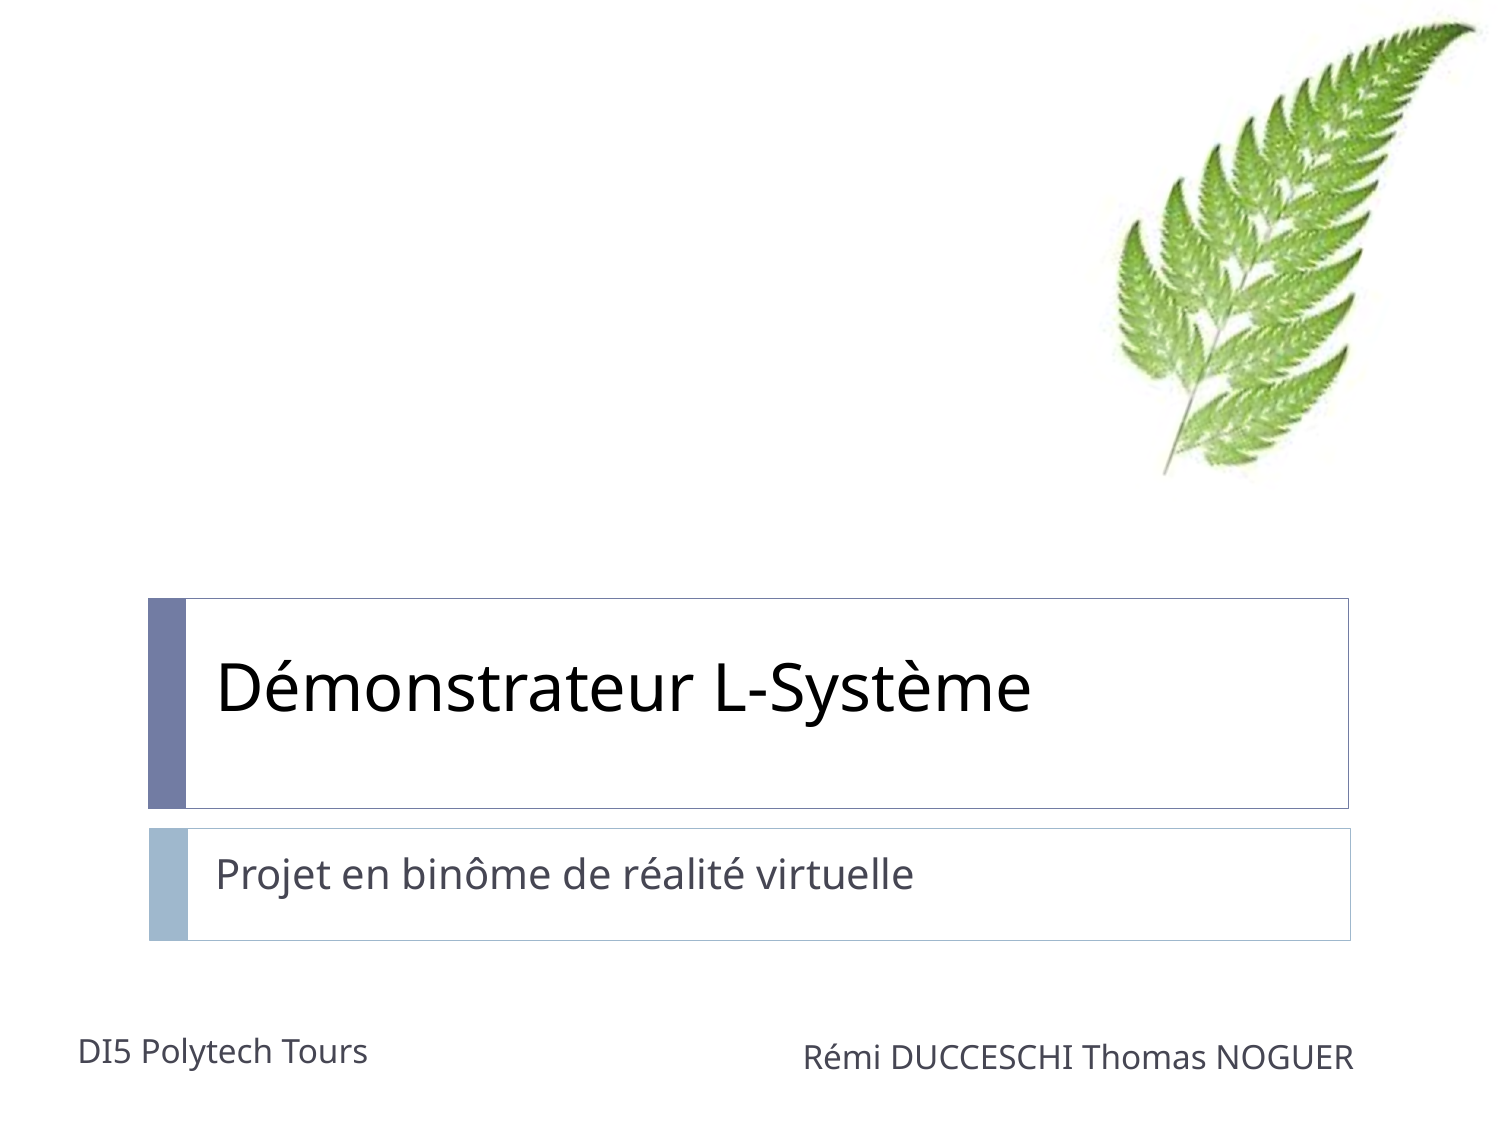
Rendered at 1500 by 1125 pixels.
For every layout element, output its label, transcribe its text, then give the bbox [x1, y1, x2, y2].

picture [1000, 0, 1500, 579]
text_box Rémi DUCCESCHI Thomas NOGUER [787, 1028, 1424, 1084]
text_box DI5 Polytech Tours [62, 1022, 404, 1078]
subtitle Projet en binôme de réalité virtuelle [200, 840, 1326, 929]
title Démonstrateur L-Système [200, 637, 1326, 801]
